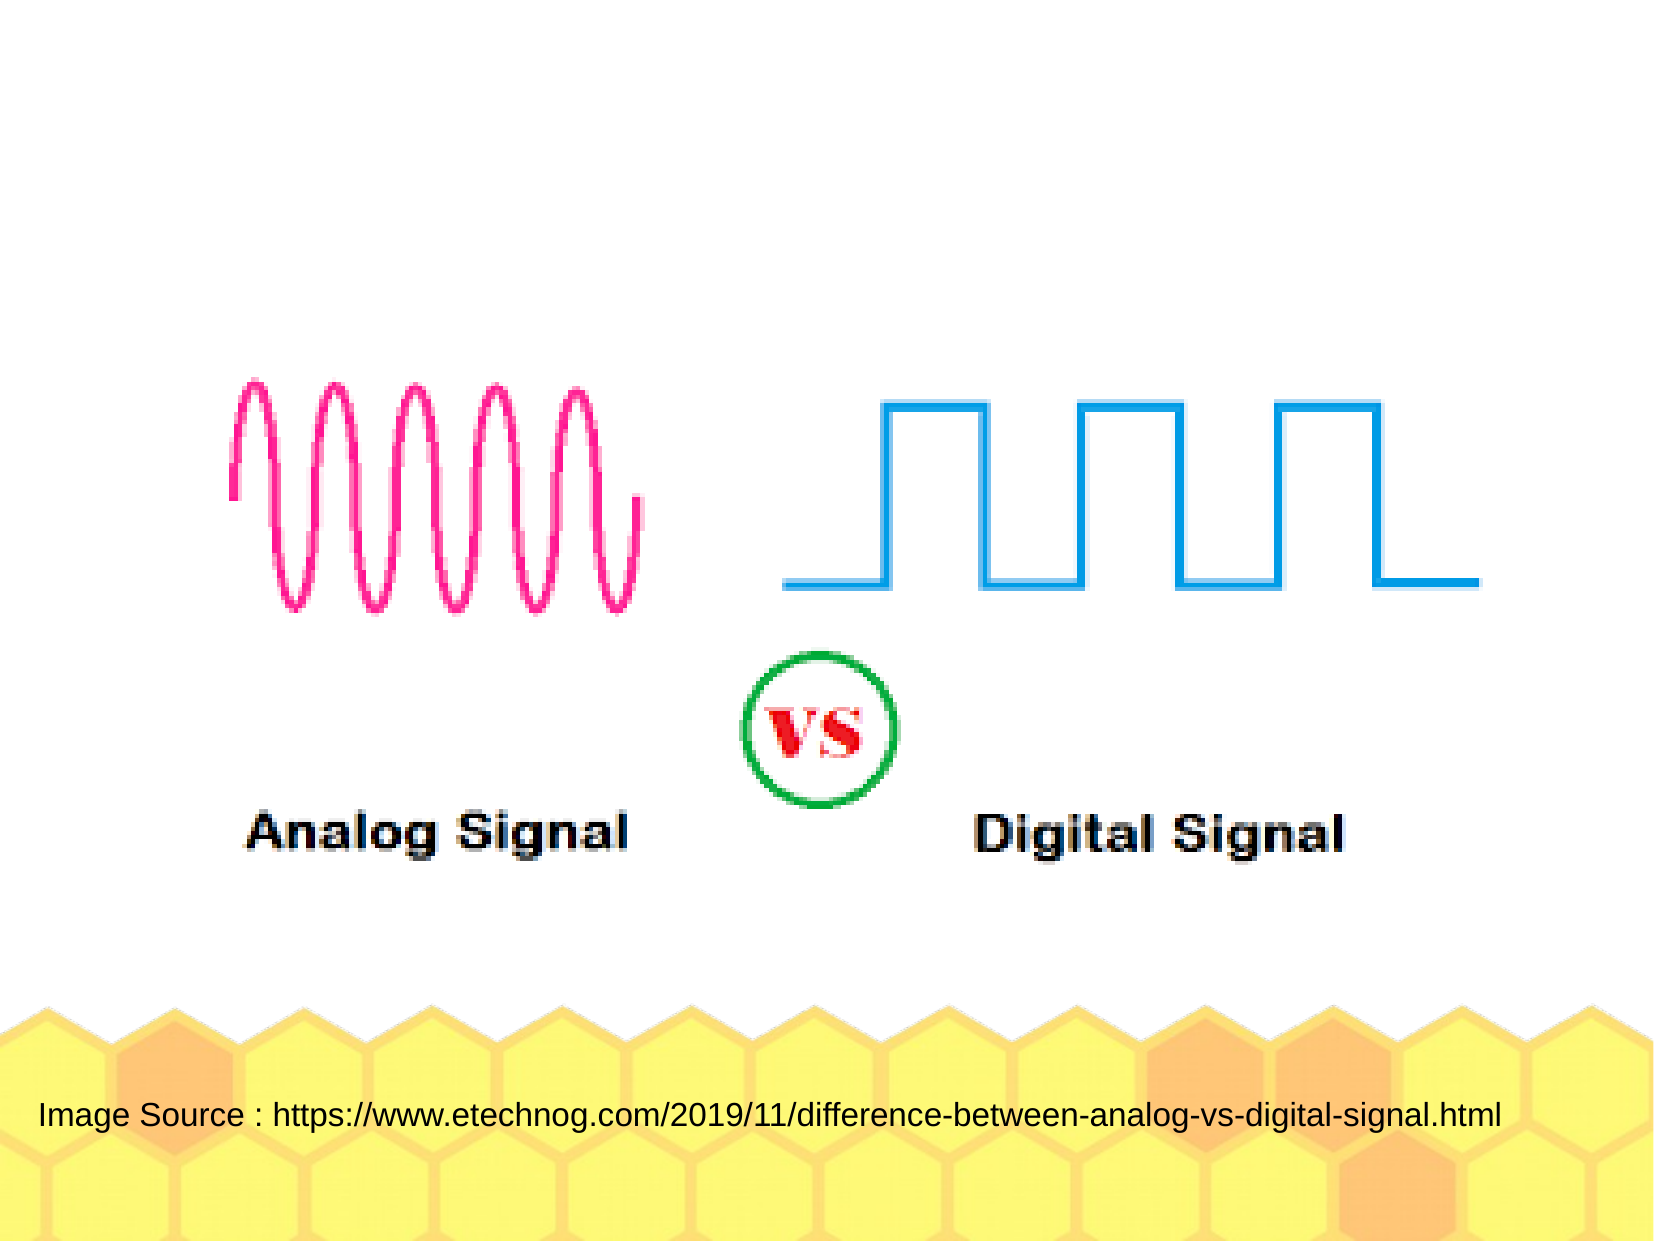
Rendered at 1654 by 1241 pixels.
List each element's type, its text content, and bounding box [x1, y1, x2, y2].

text_box Image Source : https://www.etechnog.com/2019/11/difference-between-analog-vs-digital-signal.html [23, 1088, 1520, 1141]
picture [200, 271, 1501, 982]
picture [0, 1001, 1654, 1241]
